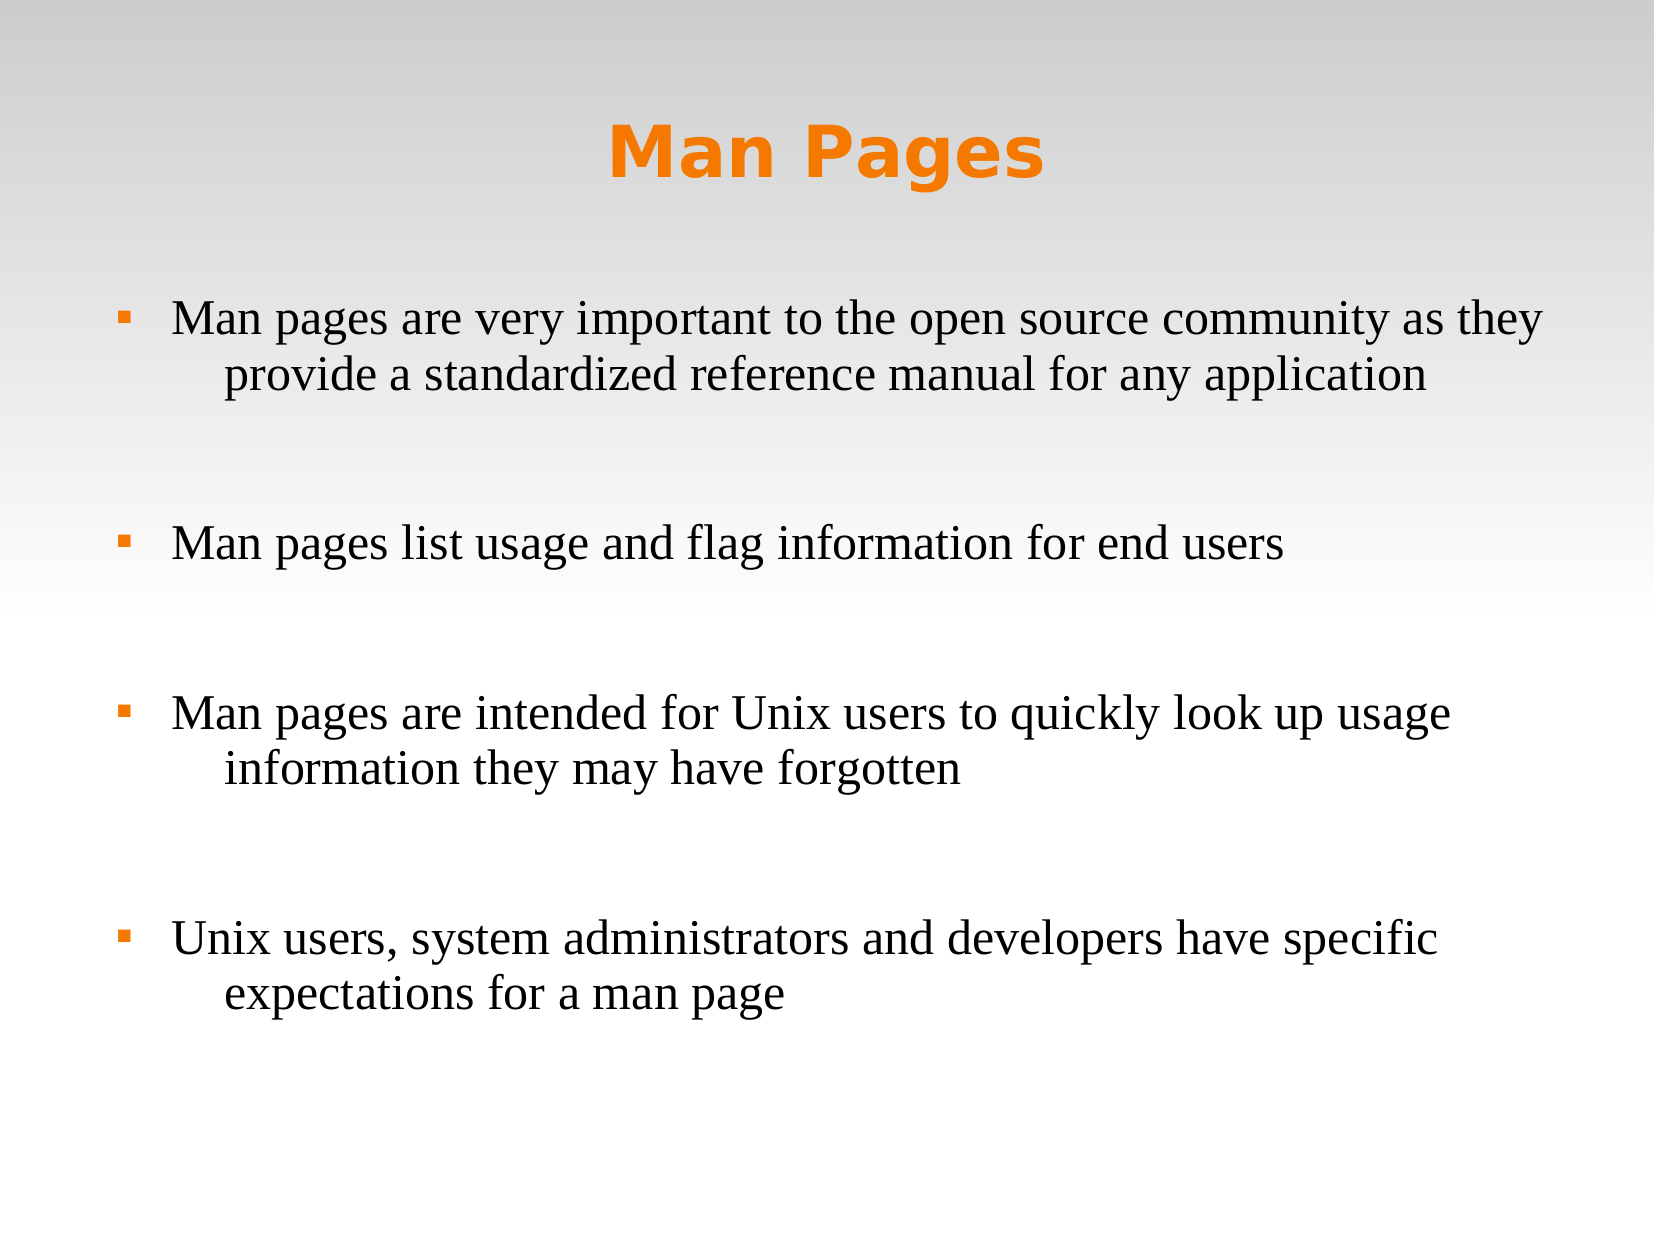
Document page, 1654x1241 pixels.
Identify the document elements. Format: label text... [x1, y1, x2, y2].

title Man Pages [82, 49, 1571, 257]
list Man pages are very important to the open source community as they provide a standardized reference manual for any application Man pages list usage and flag information for end users Man pages are intended for Unix users to quickly look up usage information they may have forgotten Unix users, system administrators and developers have specific expectations for a man page [82, 290, 1571, 1109]
